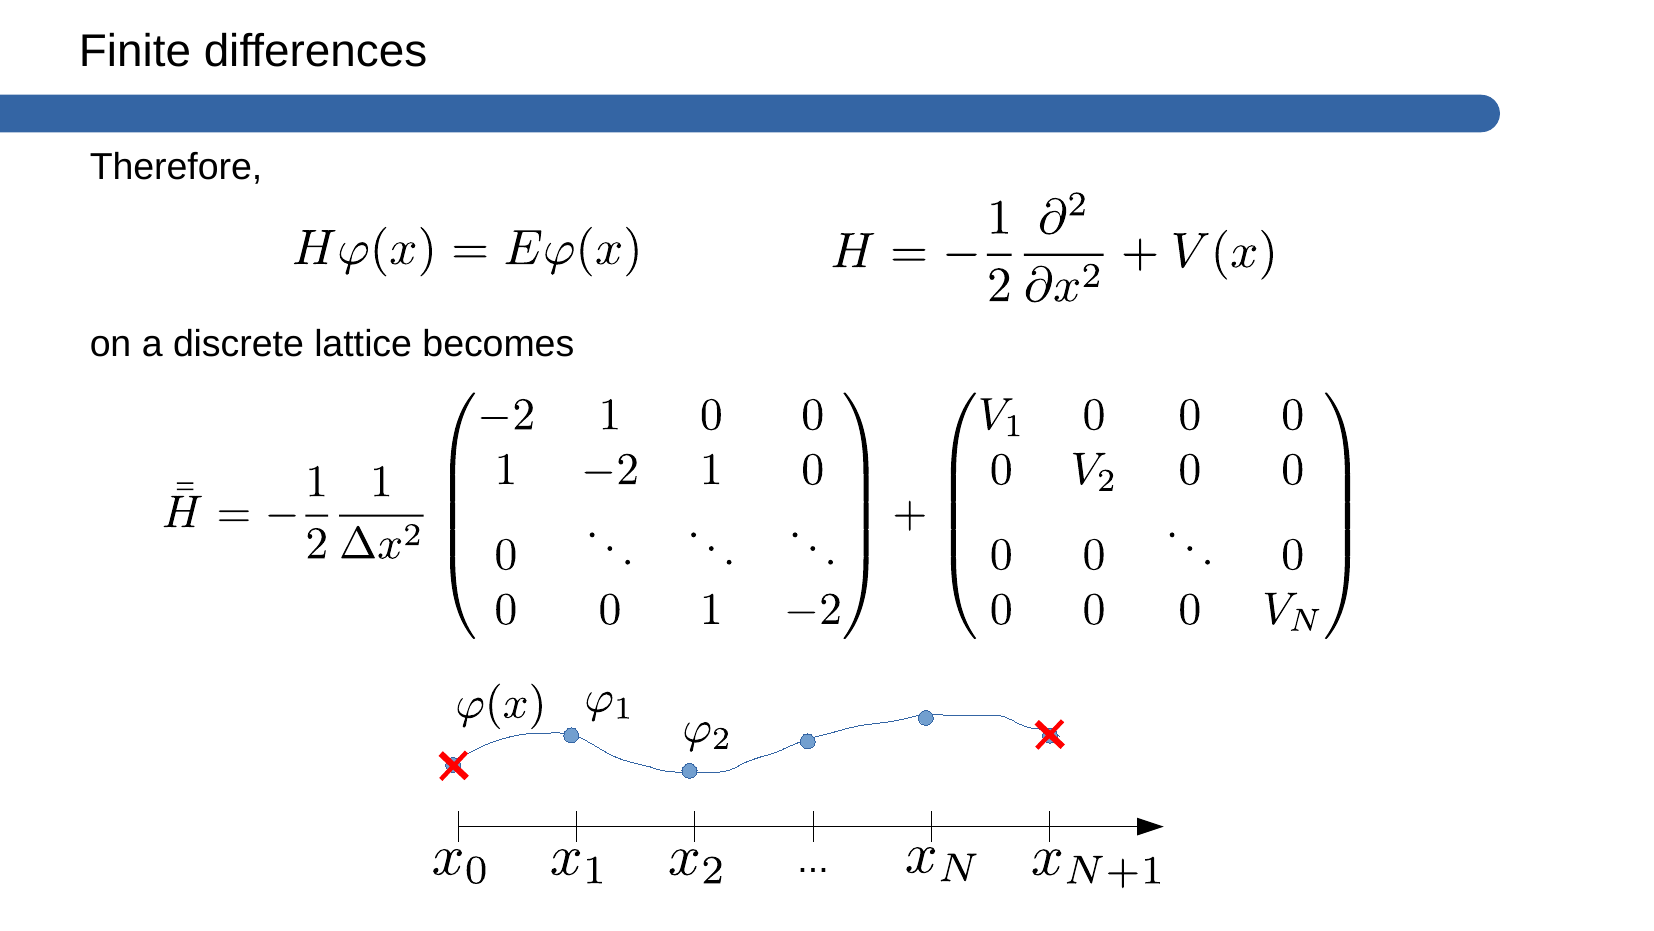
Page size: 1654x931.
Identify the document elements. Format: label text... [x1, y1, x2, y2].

text_box [800, 733, 816, 749]
text_box [293, 226, 638, 277]
picture [547, 846, 605, 886]
text_box Therefore, [75, 138, 278, 196]
picture [429, 846, 488, 887]
text_box [918, 710, 934, 726]
text_box [457, 683, 542, 730]
text_box [681, 763, 698, 779]
text_box [684, 722, 728, 752]
text_box [1034, 719, 1065, 750]
title Finite differences [78, 25, 1568, 77]
text_box [163, 392, 1351, 639]
picture [1028, 847, 1163, 891]
text_box [832, 192, 1273, 303]
text_box [586, 691, 629, 722]
picture [904, 847, 977, 882]
text_box [438, 750, 469, 781]
text_box on a discrete lattice becomes [75, 315, 590, 373]
text_box [563, 727, 579, 743]
picture [665, 846, 724, 886]
text_box ... [782, 830, 844, 888]
